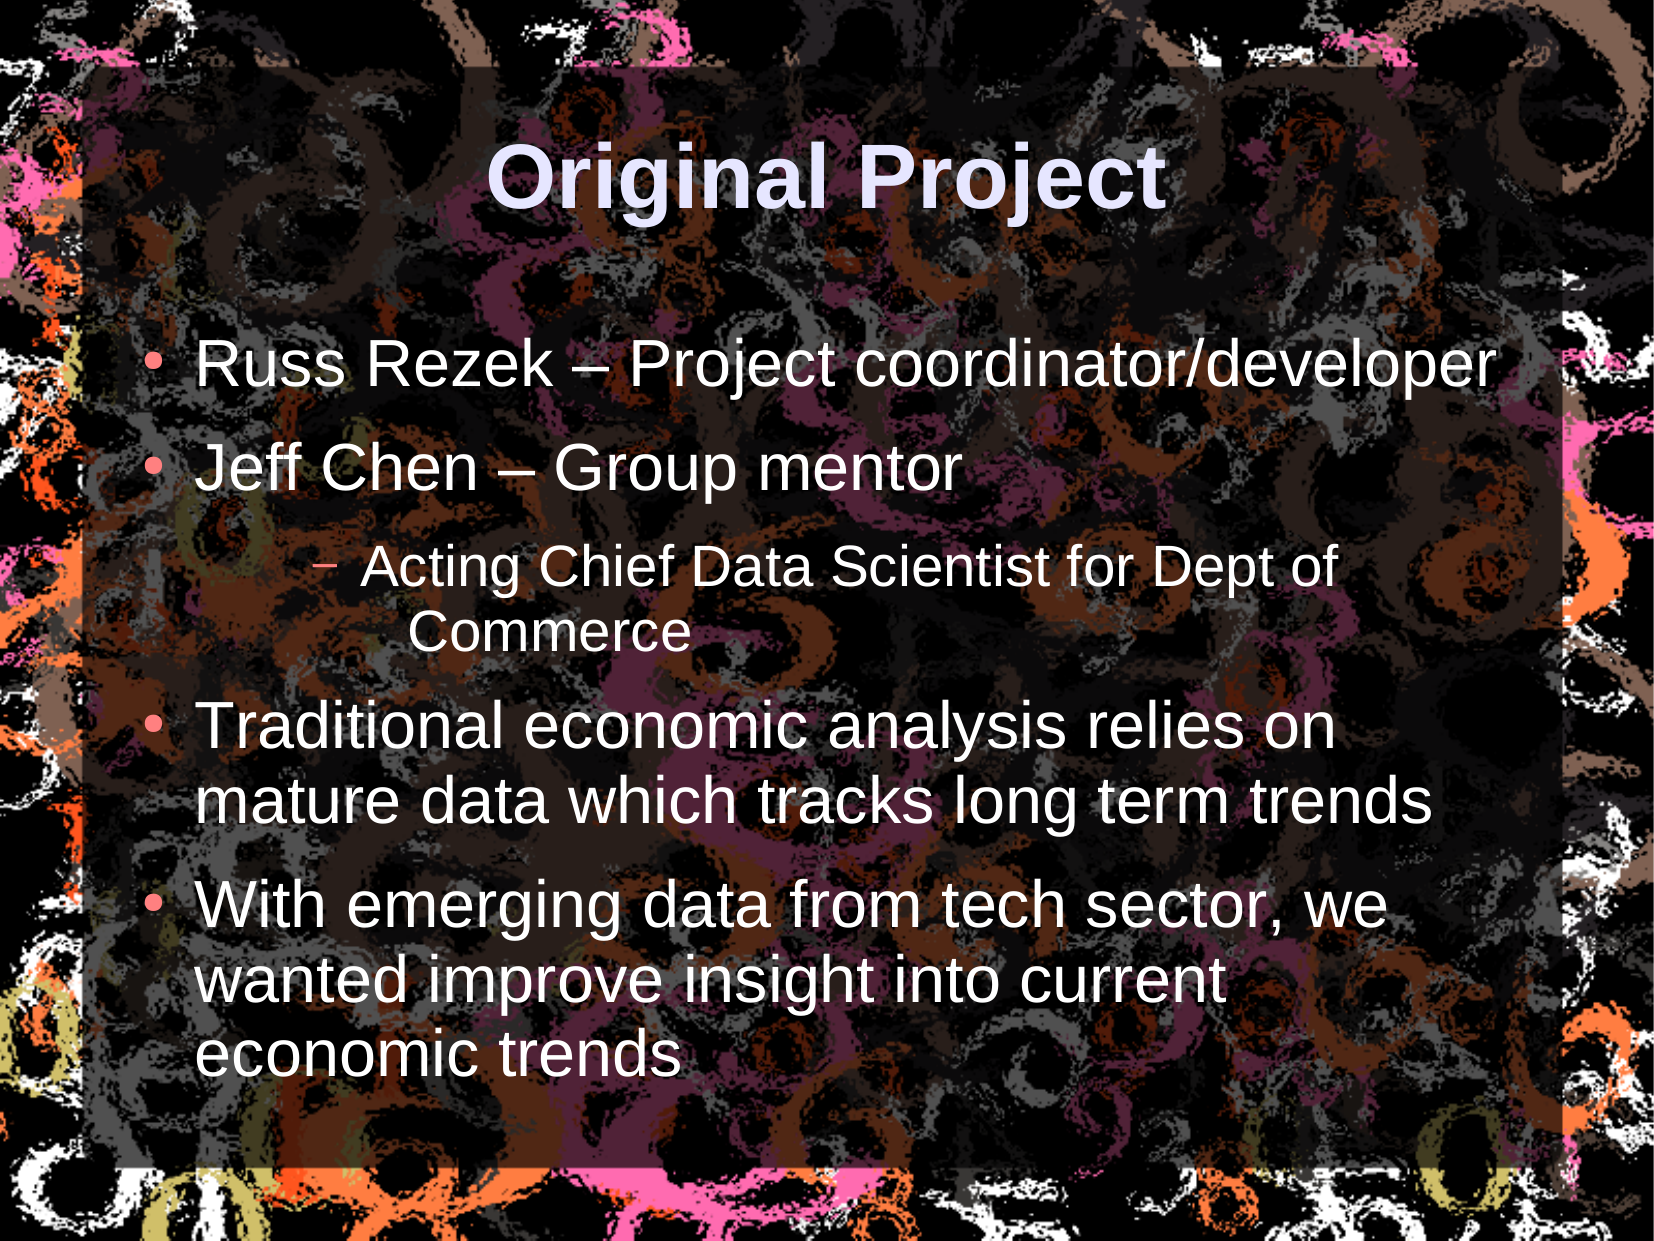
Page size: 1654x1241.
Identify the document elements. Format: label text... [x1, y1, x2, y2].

title Original Project [82, 73, 1571, 281]
picture [0, 0, 1654, 1241]
list Russ Rezek – Project coordinator/developer Jeff Chen – Group mentor Acting Chief Data Scientist for Dept of Commerce Traditional economic analysis relies on mature data which tracks long term trends With emerging data from tech sector, we wanted improve insight into current economic trends [124, 325, 1518, 1092]
